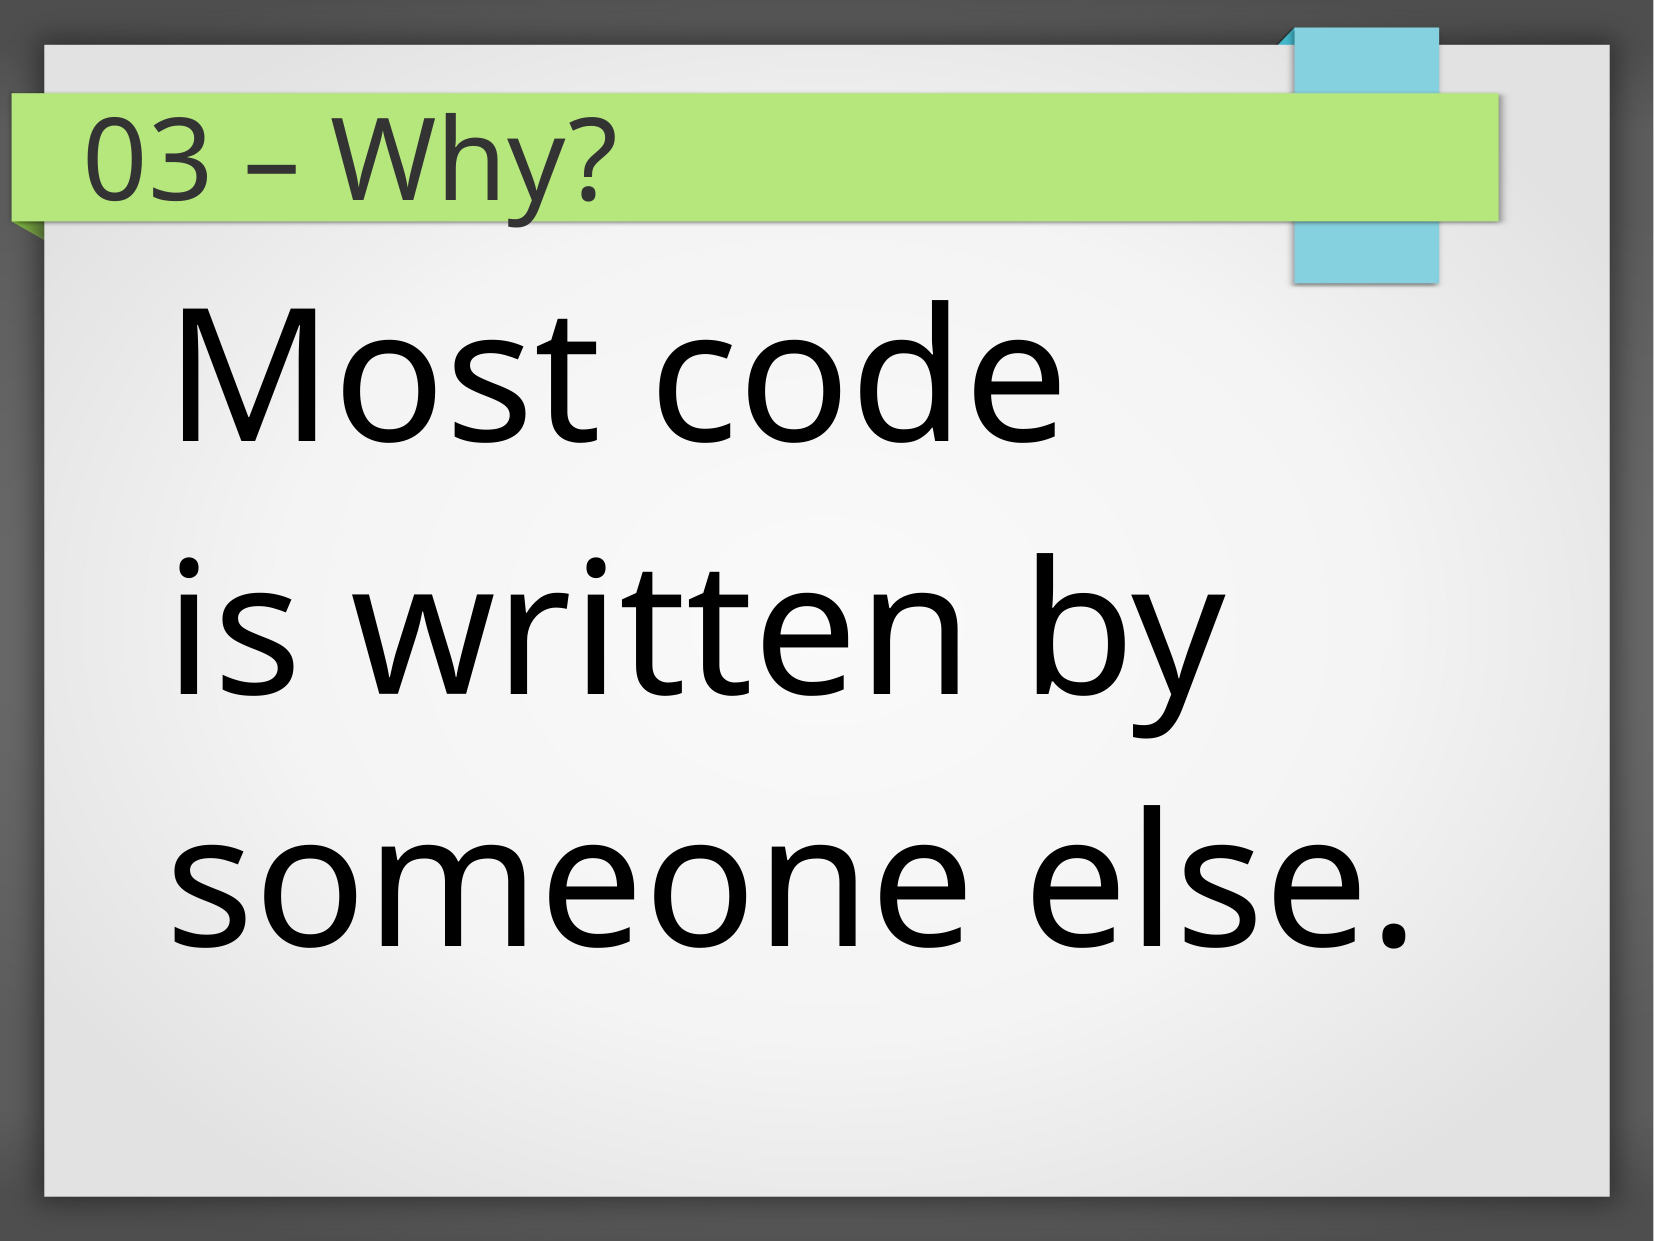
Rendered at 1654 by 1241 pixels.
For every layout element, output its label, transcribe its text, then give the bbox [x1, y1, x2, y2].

picture [0, 0, 1654, 1241]
subtitle Most code is written by someone else. [165, 243, 1538, 1241]
title 03 – Why? [82, 102, 1465, 209]
